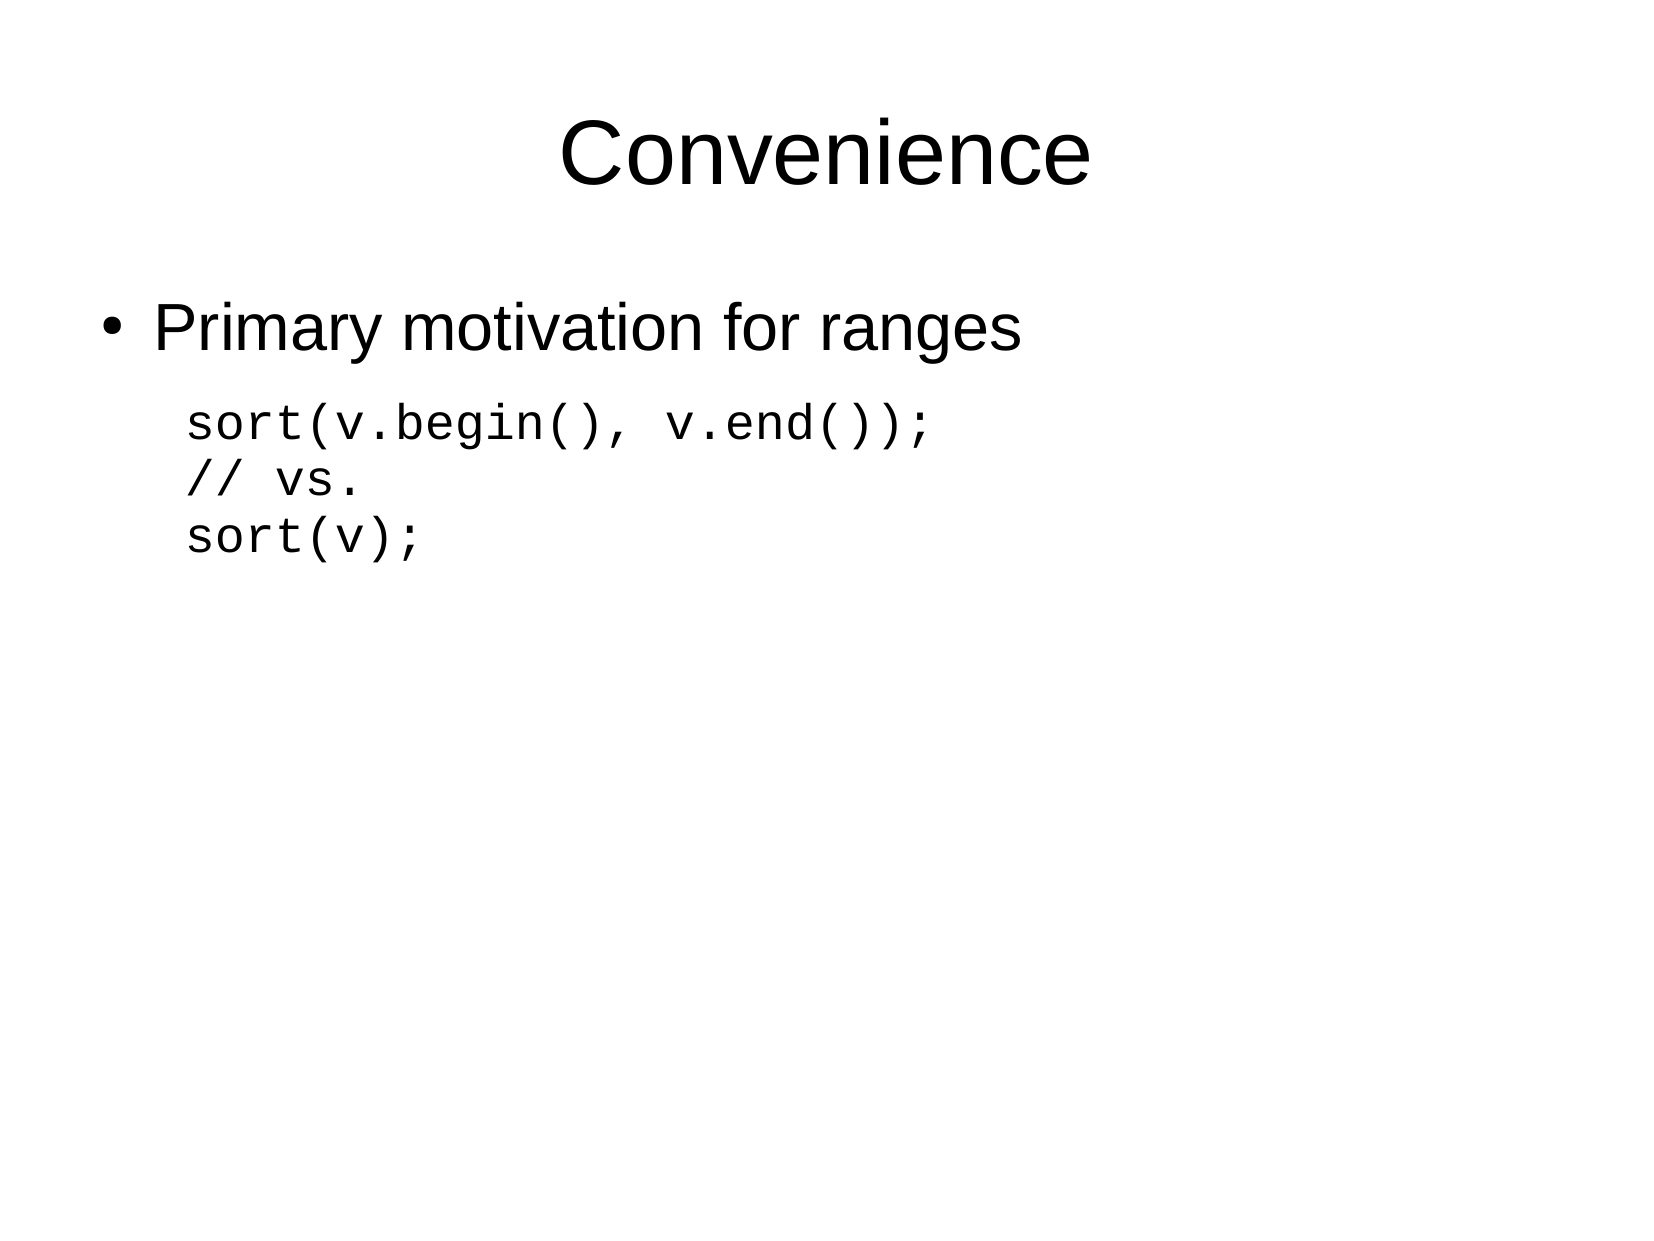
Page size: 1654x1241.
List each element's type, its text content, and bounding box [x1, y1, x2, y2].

title Convenience [82, 49, 1571, 257]
text_box sort(v.begin(), v.end()); // vs. sort(v); [169, 390, 1531, 576]
list Primary motivation for ranges [82, 290, 1571, 391]
